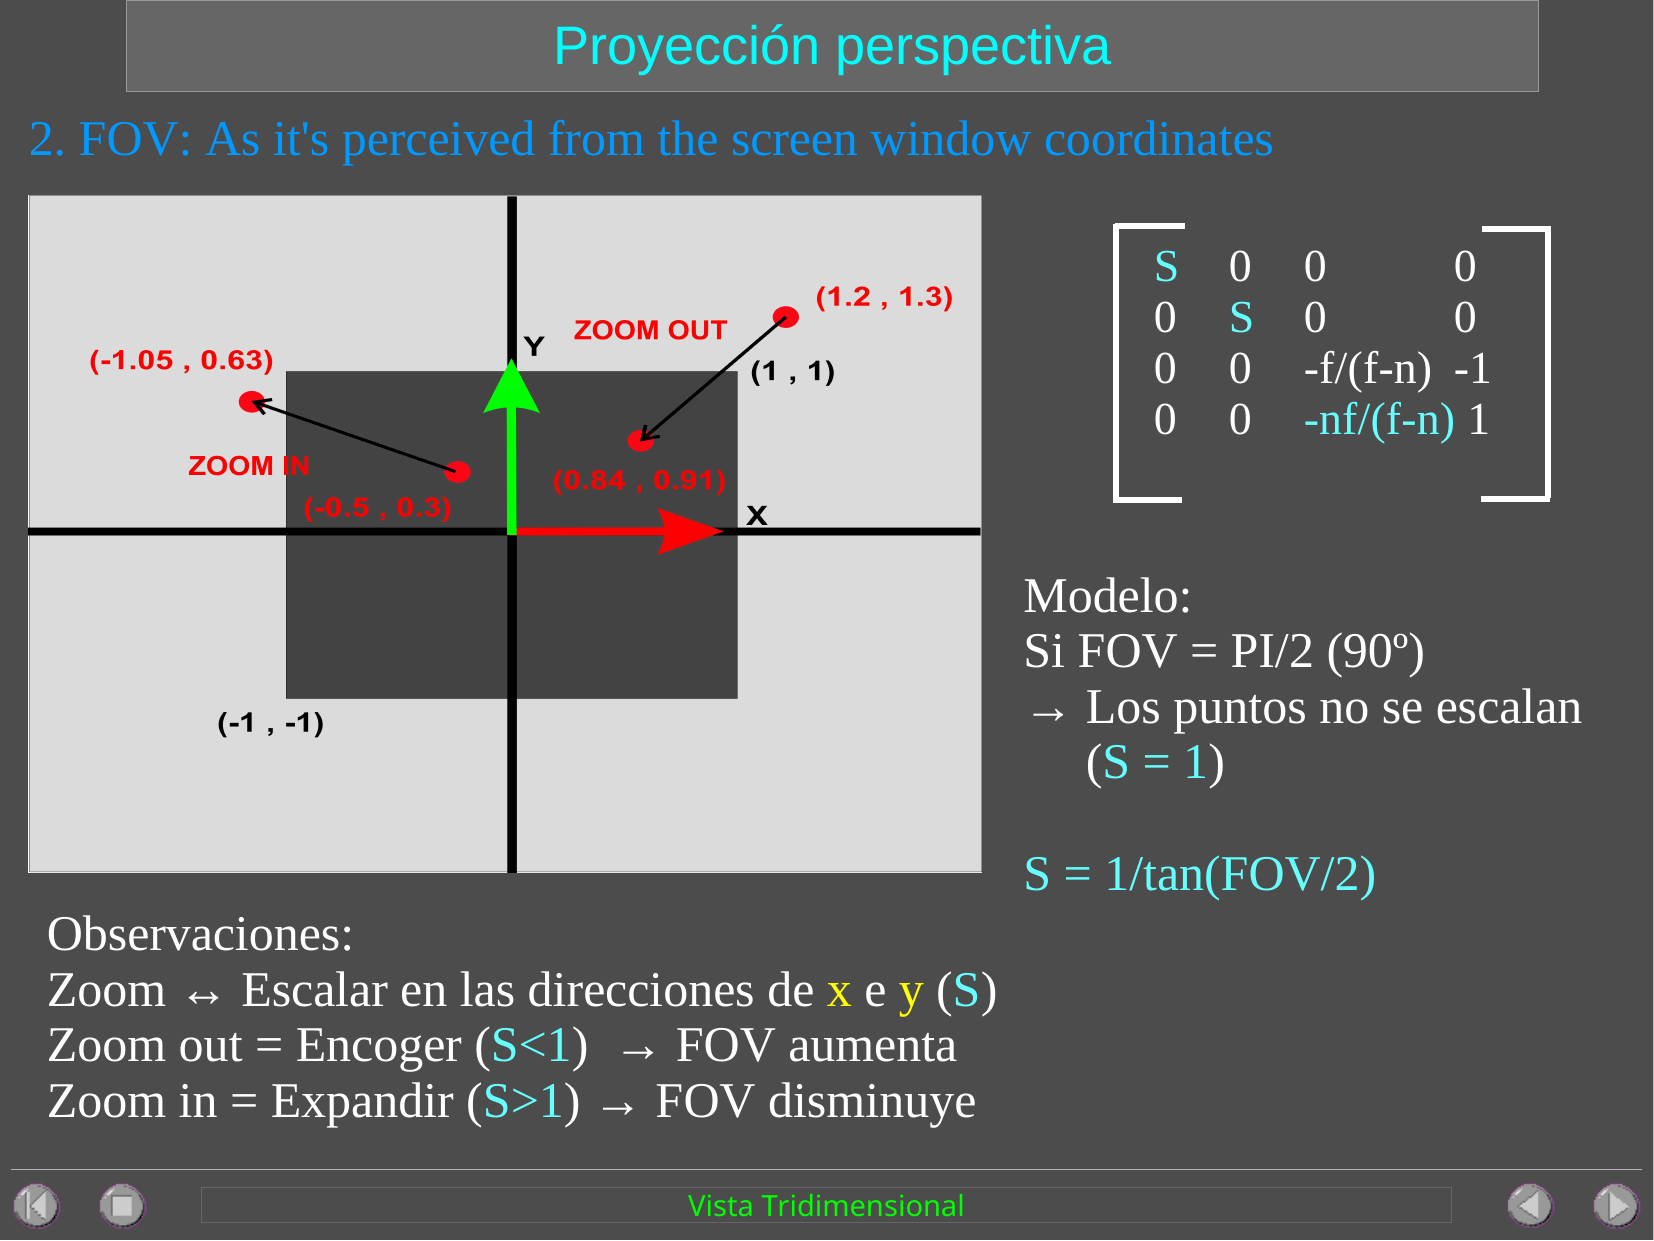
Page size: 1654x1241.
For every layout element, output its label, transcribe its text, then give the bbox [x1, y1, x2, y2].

picture [97, 1181, 148, 1232]
text_box Observaciones: Zoom ↔ Escalar en las direcciones de x e y (S) Zoom out = Encoger (S<1) → FOV aumenta Zoom in = Expandir (S>1) → FOV disminuye [46, 906, 1016, 1147]
picture [1591, 1181, 1642, 1232]
picture [1505, 1181, 1556, 1231]
picture [11, 1181, 62, 1232]
title Proyección perspectiva [126, 0, 1539, 92]
text_box Modelo: Si FOV = PI/2 (90º) → Los puntos no se escalan (S = 1) S = 1/tan(FOV/2) [1023, 567, 1602, 928]
picture [28, 195, 982, 873]
text_box 2. FOV: As it's perceived from the screen window coordinates [28, 110, 1524, 171]
text_box S 0 0 0 0 S 0 0 0 0 -f/(f-n) -1 0 0 -nf/(f-n) 1 [1153, 240, 1519, 474]
